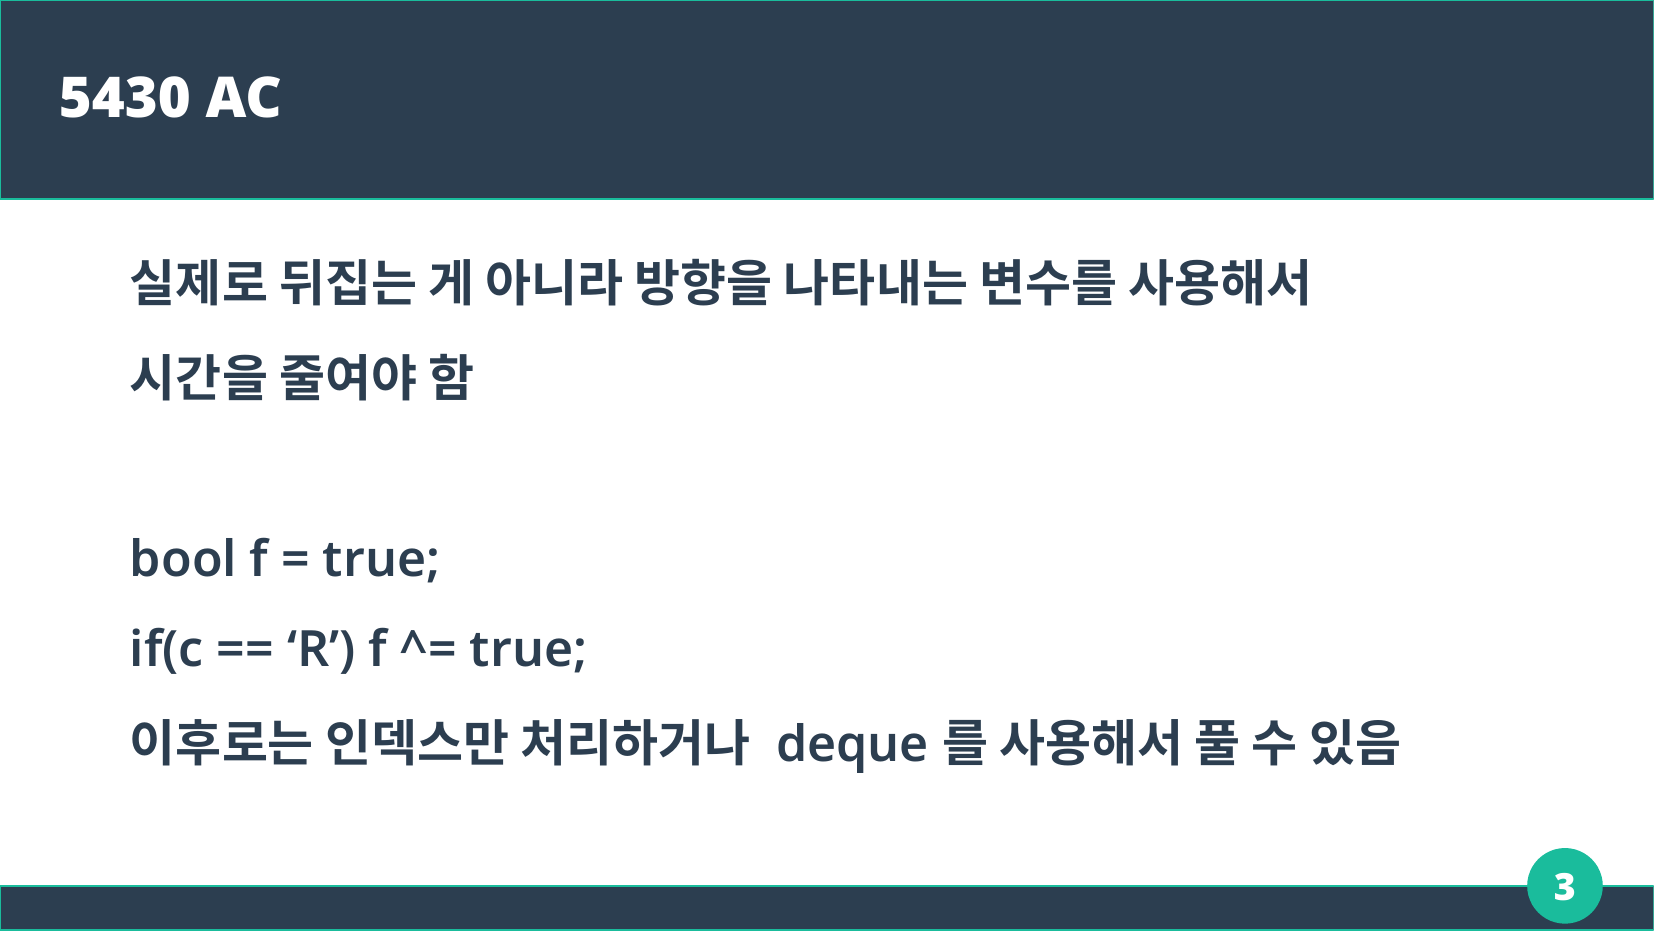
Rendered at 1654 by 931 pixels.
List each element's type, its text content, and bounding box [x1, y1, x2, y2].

title 5430 AC [59, 37, 1595, 155]
list 실제로 뒤집는 게 아니라 방향을 나타내는 변수를 사용해서 시간을 줄여야 함 bool f = true; if(c == ‘R’) f ^= true; 이후로는 인덱스만 처리하거나 deque를 사용해서 풀 수 있음 [59, 243, 1595, 864]
